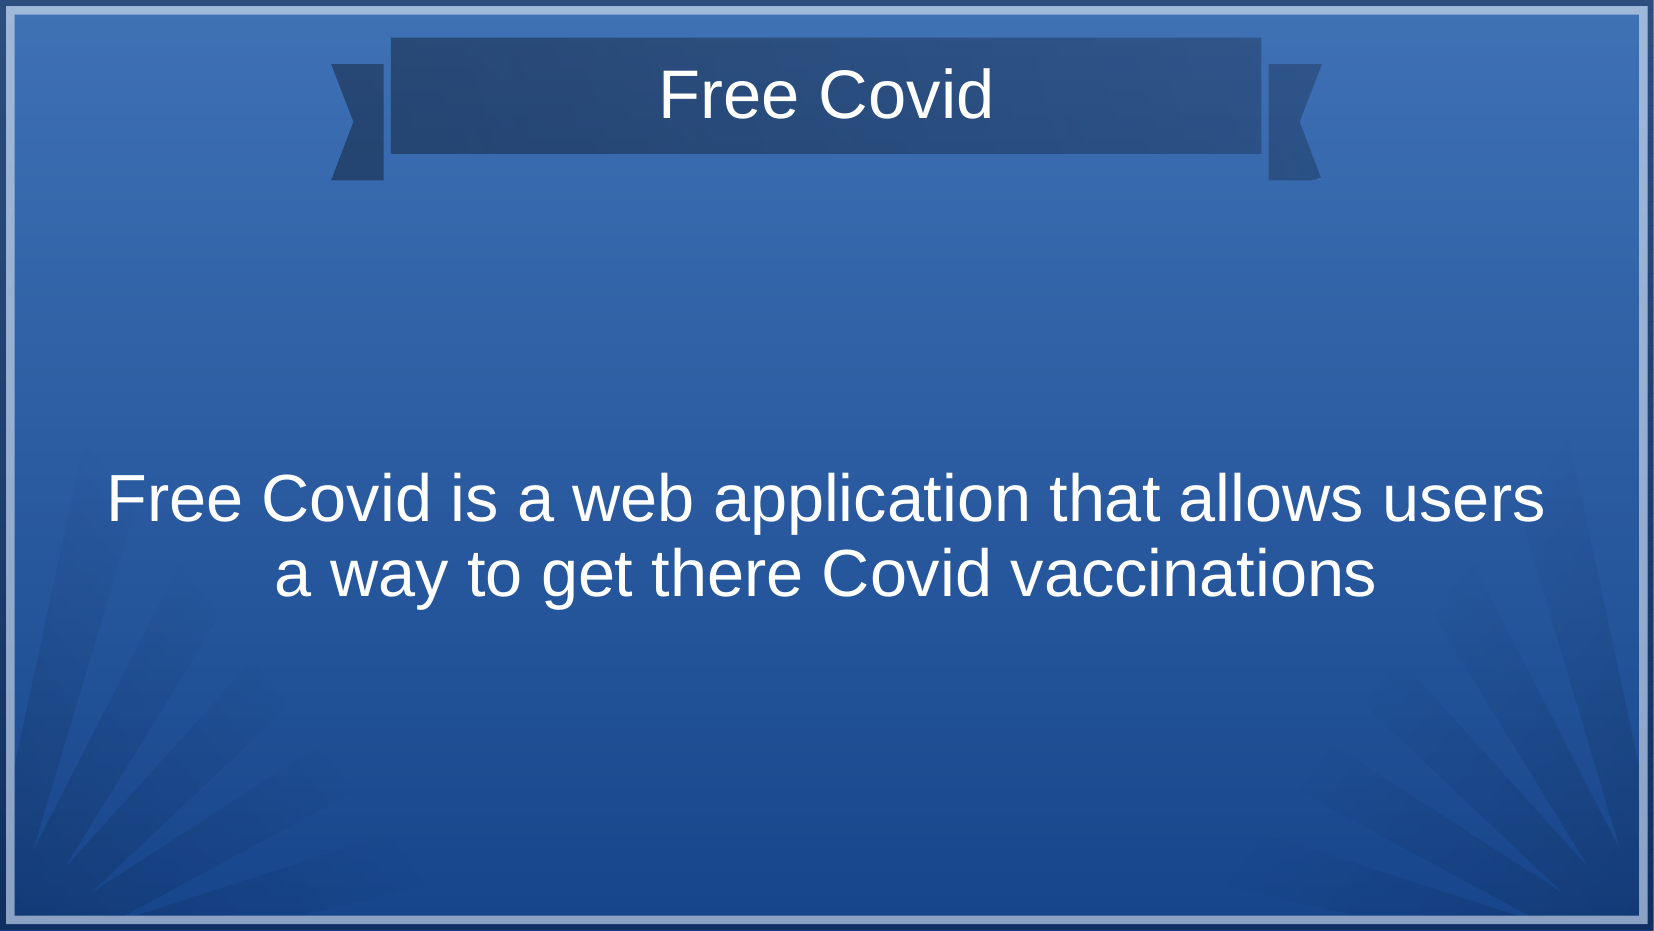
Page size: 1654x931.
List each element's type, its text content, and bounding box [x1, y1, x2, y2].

title Free Covid [389, 35, 1264, 154]
subtitle Free Covid is a web application that allows users a way to get there Covid vaccinations [82, 224, 1571, 848]
